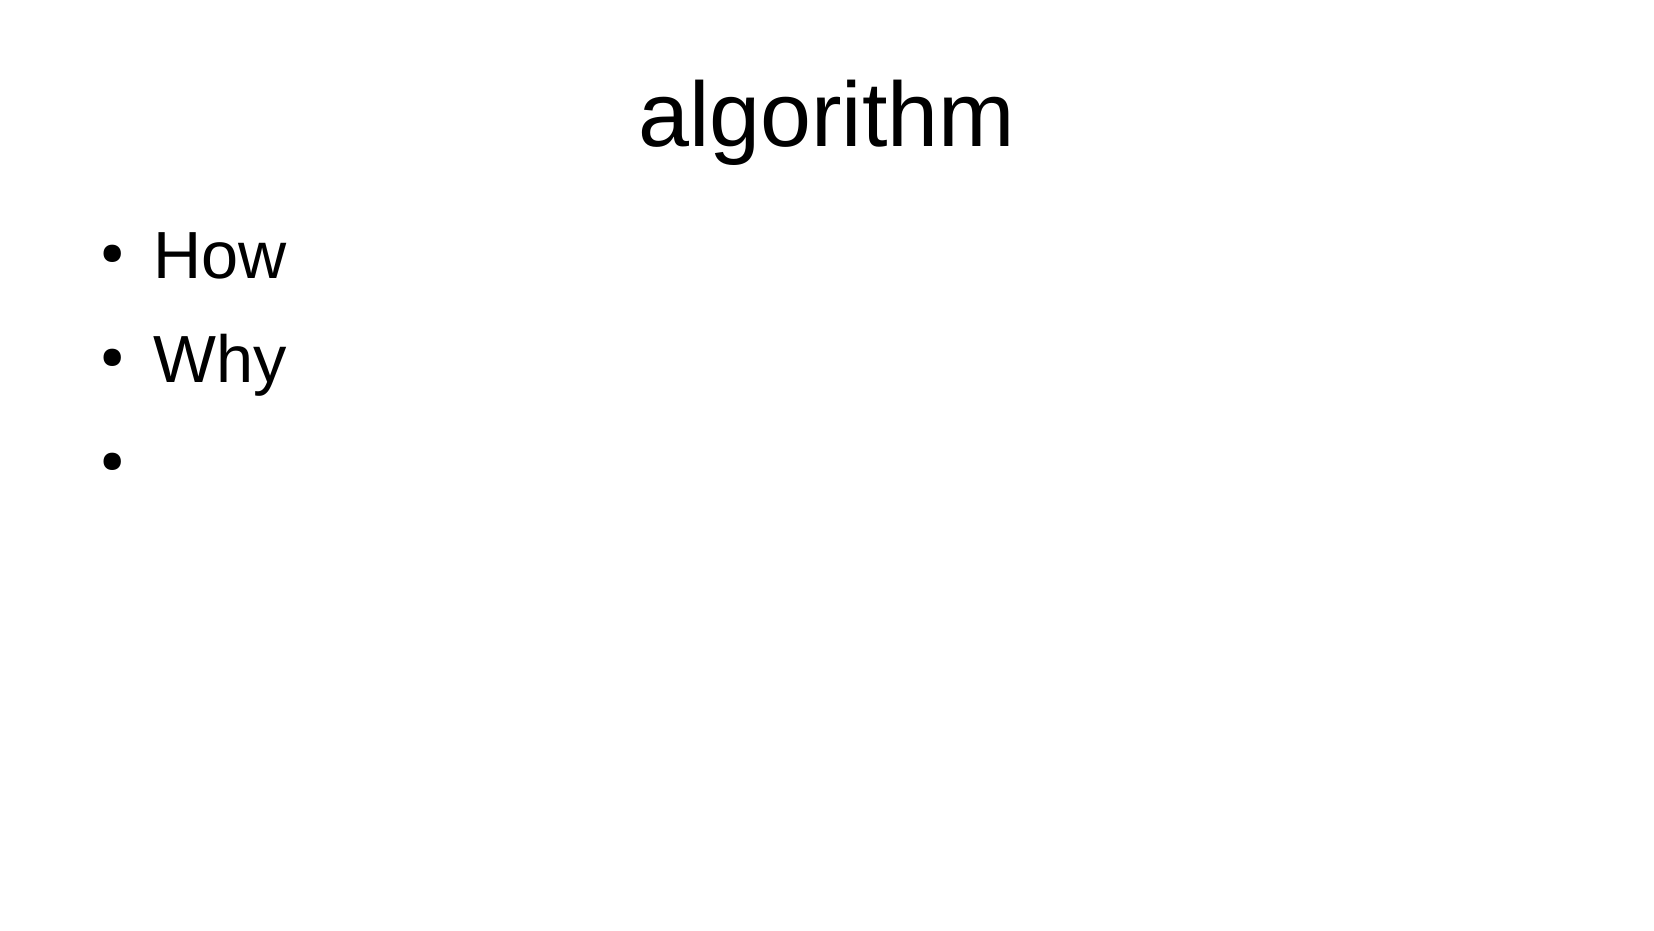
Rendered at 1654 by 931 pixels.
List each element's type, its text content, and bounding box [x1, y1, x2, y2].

list How Why [82, 217, 1571, 758]
title algorithm [82, 37, 1571, 193]
